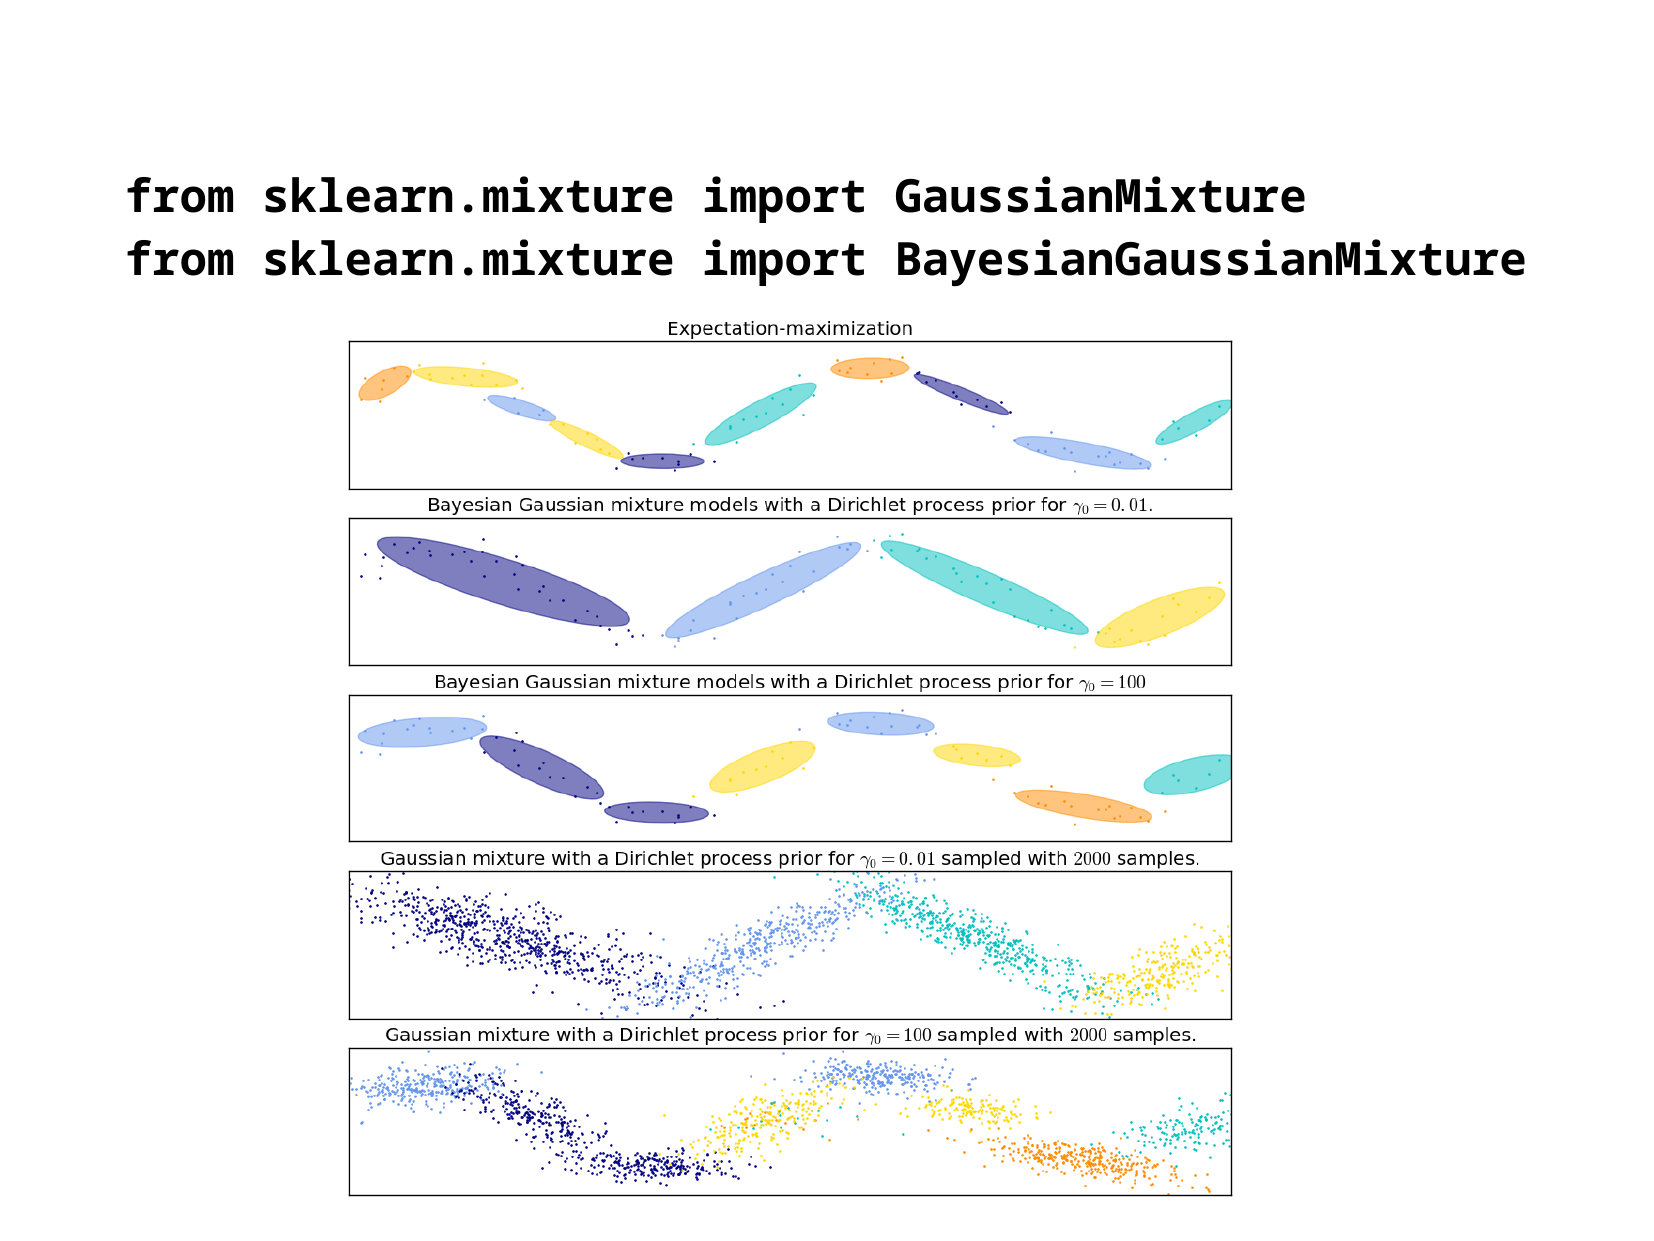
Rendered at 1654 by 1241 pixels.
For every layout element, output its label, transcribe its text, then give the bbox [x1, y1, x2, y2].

text_box from sklearn.mixture import GaussianMixture from sklearn.mixture import BayesianGaussianMixture [109, 156, 1542, 276]
picture [320, 294, 1259, 1232]
